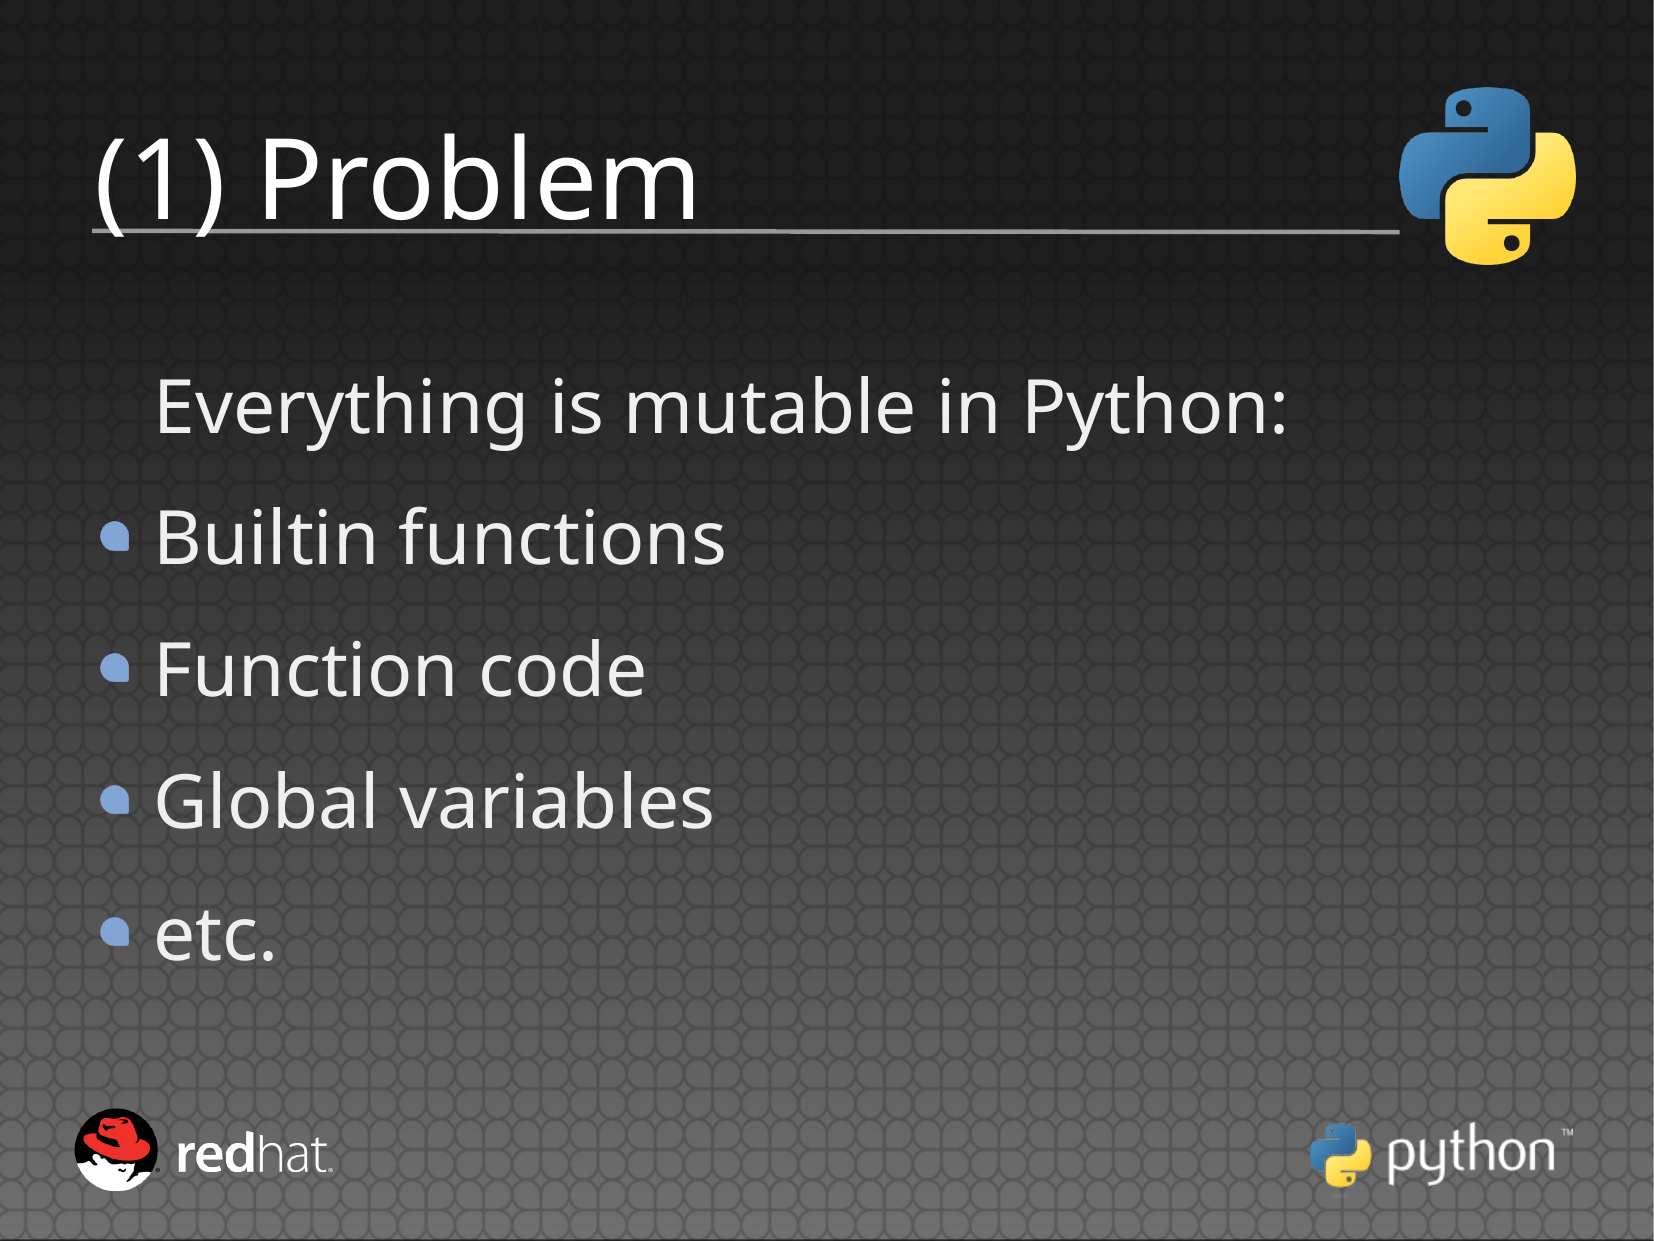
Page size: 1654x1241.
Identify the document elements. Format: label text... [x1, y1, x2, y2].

title (1) Problem [94, 100, 1426, 251]
list Everything is mutable in Python: Builtin functions Function code Global variables etc. [82, 352, 1571, 1093]
picture [0, 0, 1654, 1241]
